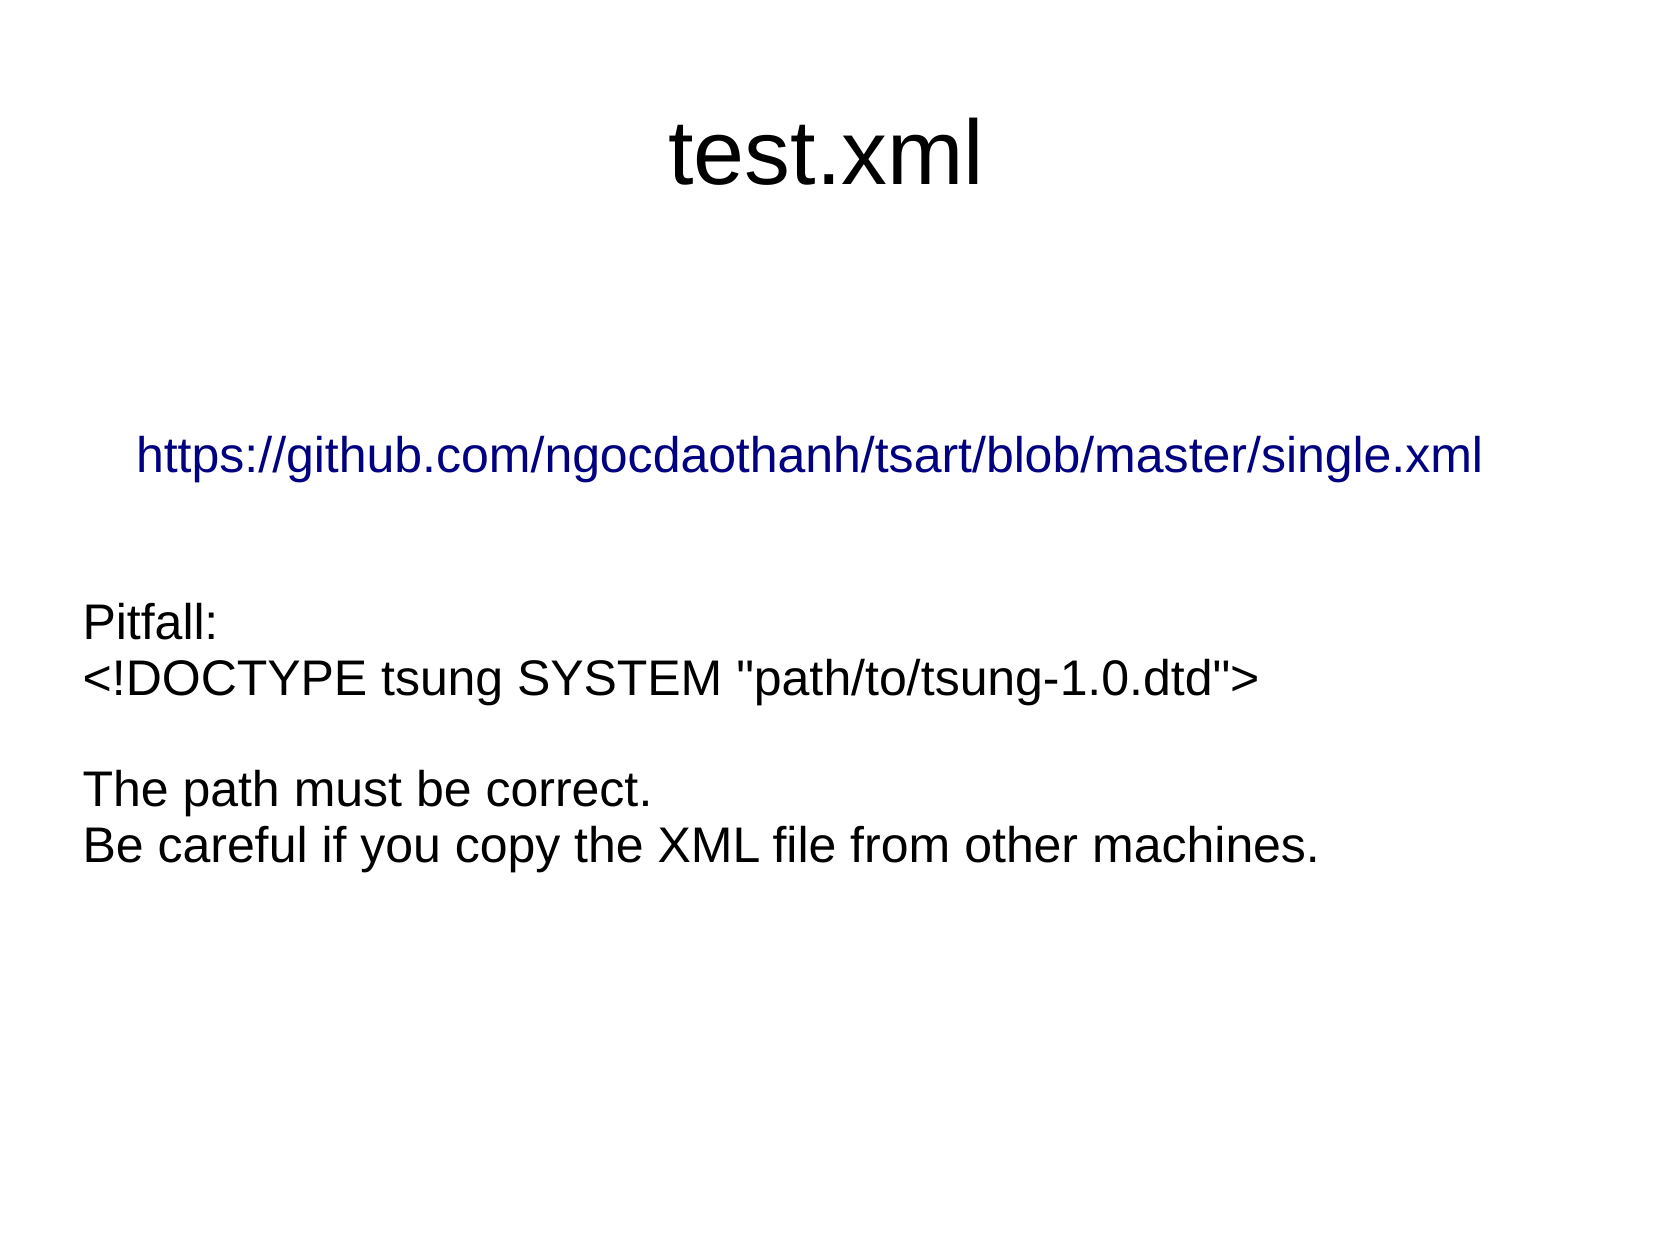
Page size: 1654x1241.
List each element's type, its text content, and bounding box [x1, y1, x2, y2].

subtitle https://github.com/ngocdaothanh/tsart/blob/master/single.xml Pitfall: <!DOCTYPE tsung SYSTEM "path/to/tsung-1.0.dtd"> The path must be correct. Be careful if you copy the XML file from other machines. [82, 290, 1538, 1010]
title test.xml [82, 49, 1571, 257]
